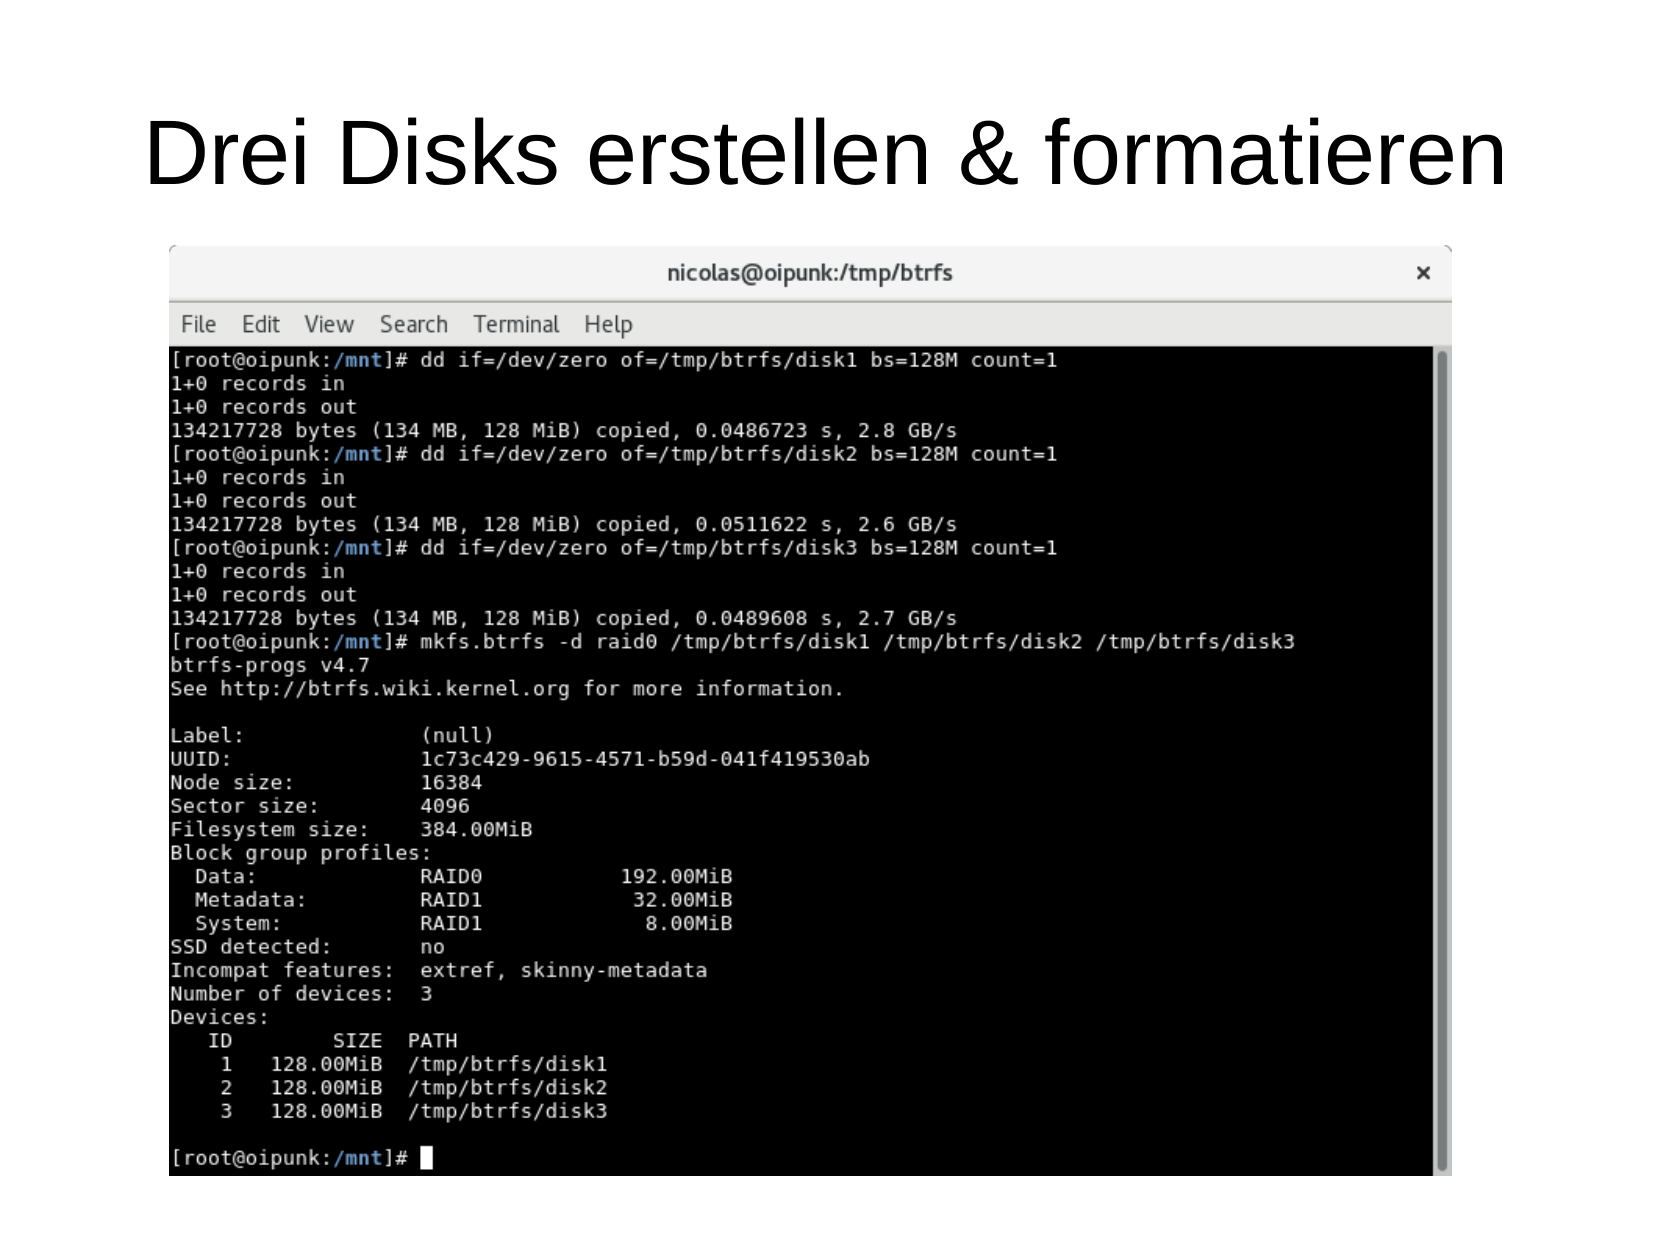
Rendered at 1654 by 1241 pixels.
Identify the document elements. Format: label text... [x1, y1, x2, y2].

title Drei Disks erstellen & formatieren [82, 49, 1571, 257]
picture [169, 245, 1452, 1176]
